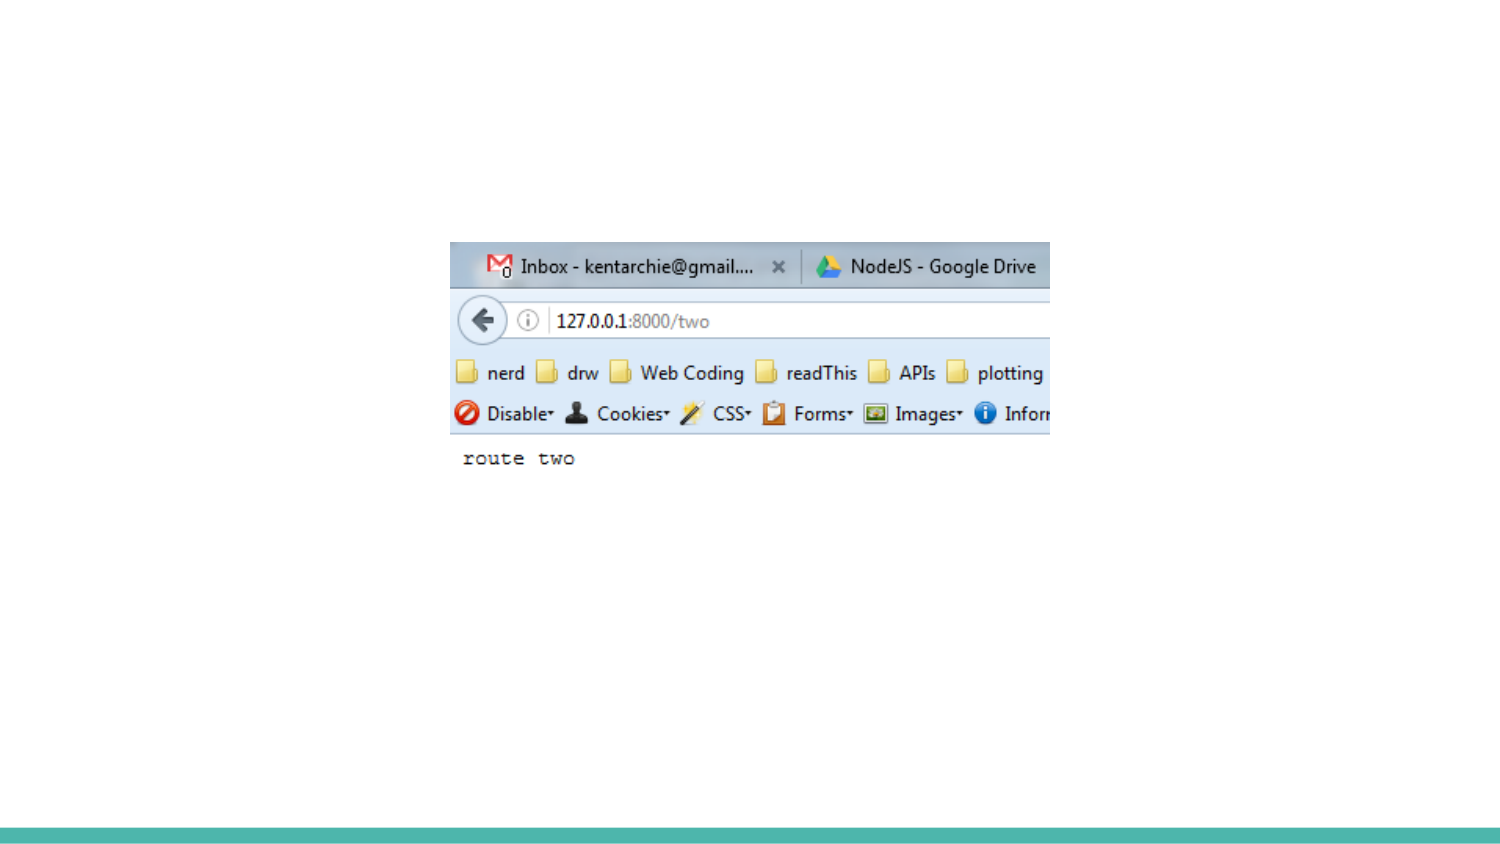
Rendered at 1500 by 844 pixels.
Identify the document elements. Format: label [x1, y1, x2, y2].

picture [450, 242, 1050, 601]
